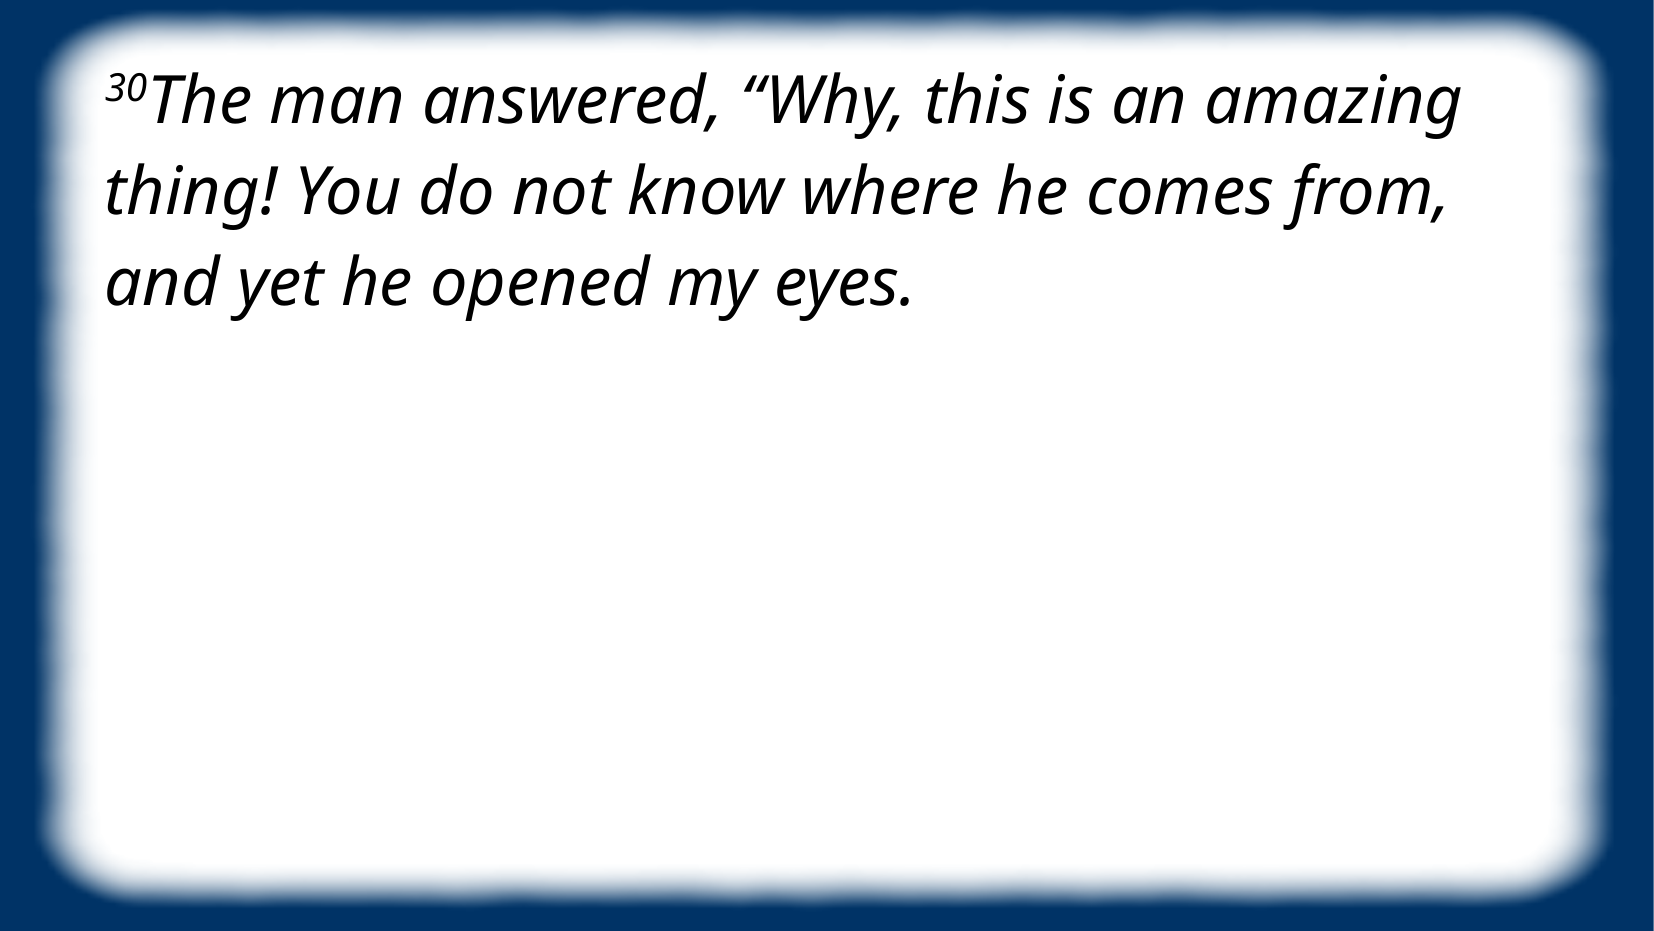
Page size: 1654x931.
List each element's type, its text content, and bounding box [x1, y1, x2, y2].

picture [0, 0, 1654, 931]
text_box 30The man answered, “Why, this is an amazing thing! You do not know where he comes from, and yet he opened my eyes. [90, 45, 1561, 327]
